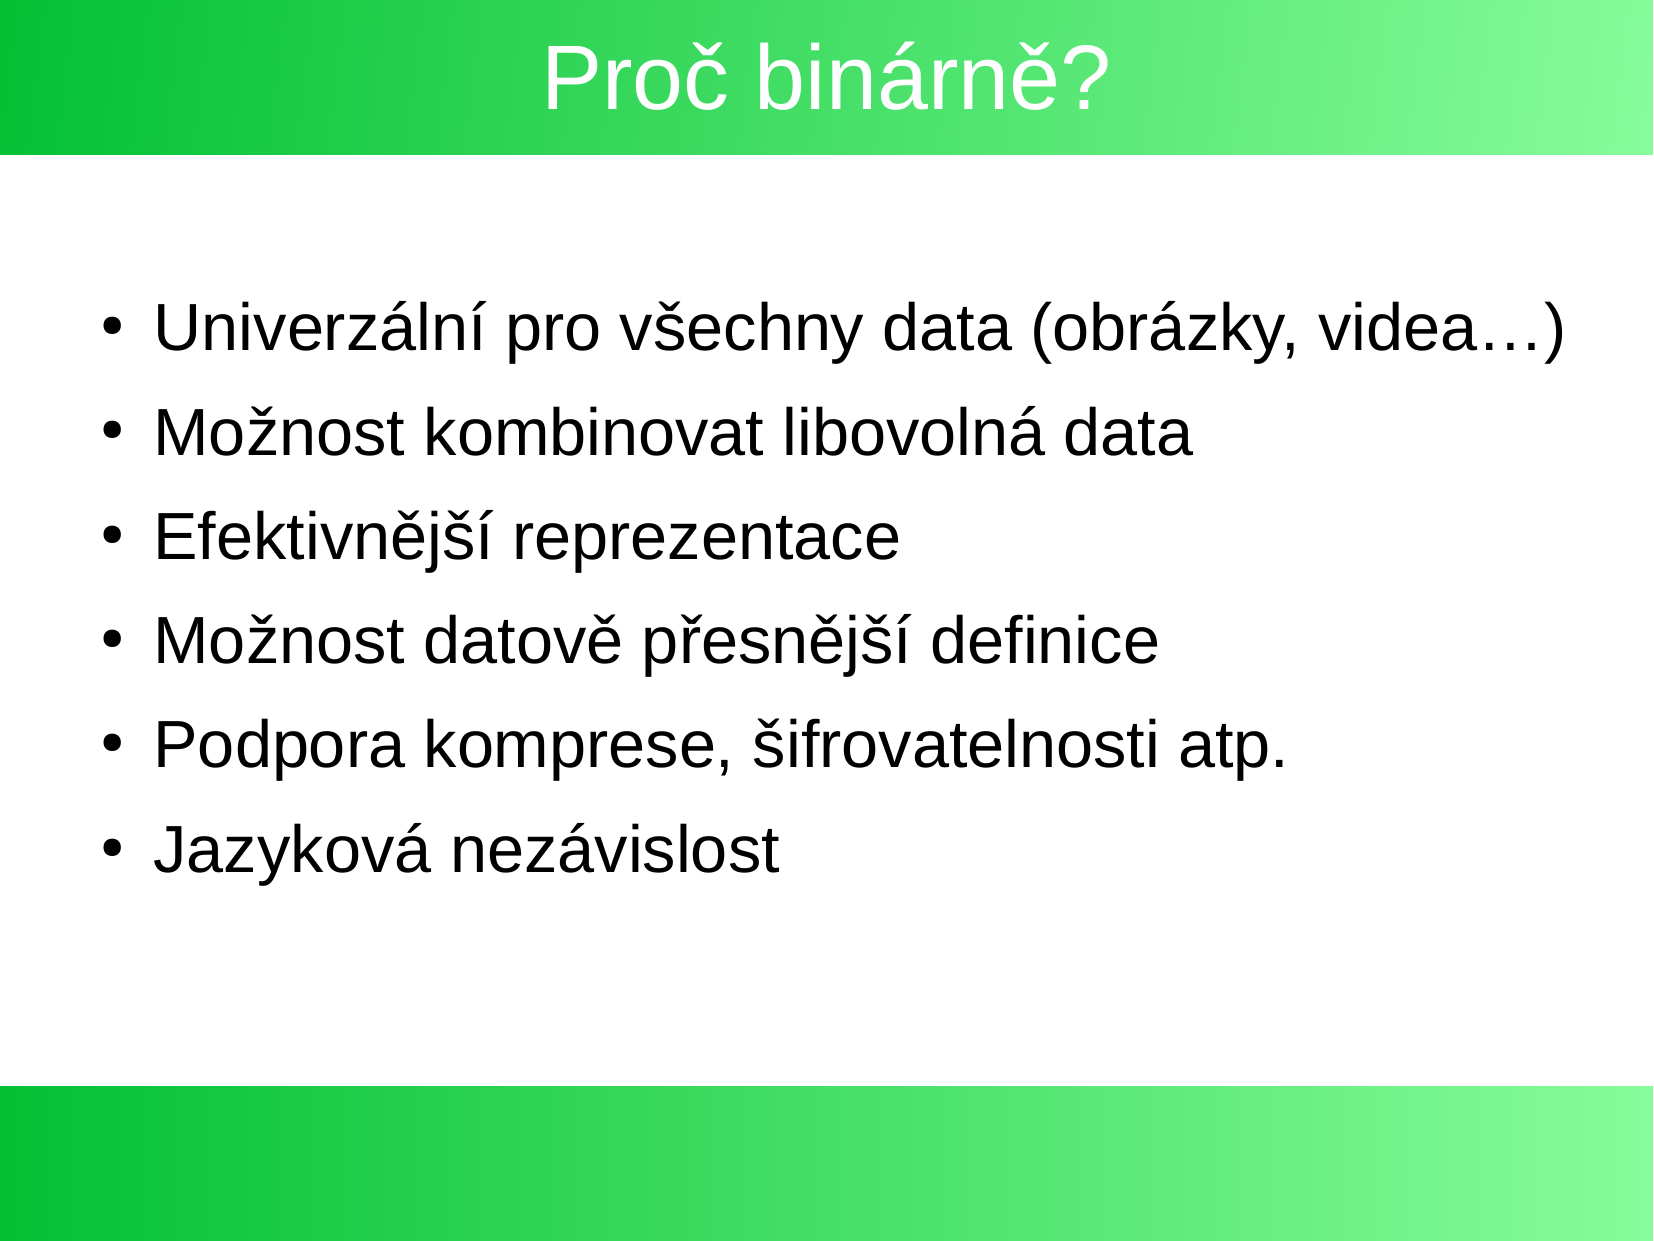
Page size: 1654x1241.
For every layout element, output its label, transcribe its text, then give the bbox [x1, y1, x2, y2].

title Proč binárně? [82, 25, 1571, 130]
list Univerzální pro všechny data (obrázky, videa…) Možnost kombinovat libovolná data Efektivnější reprezentace Možnost datově přesnější definice Podpora komprese, šifrovatelnosti atp. Jazyková nezávislost [82, 290, 1571, 1010]
